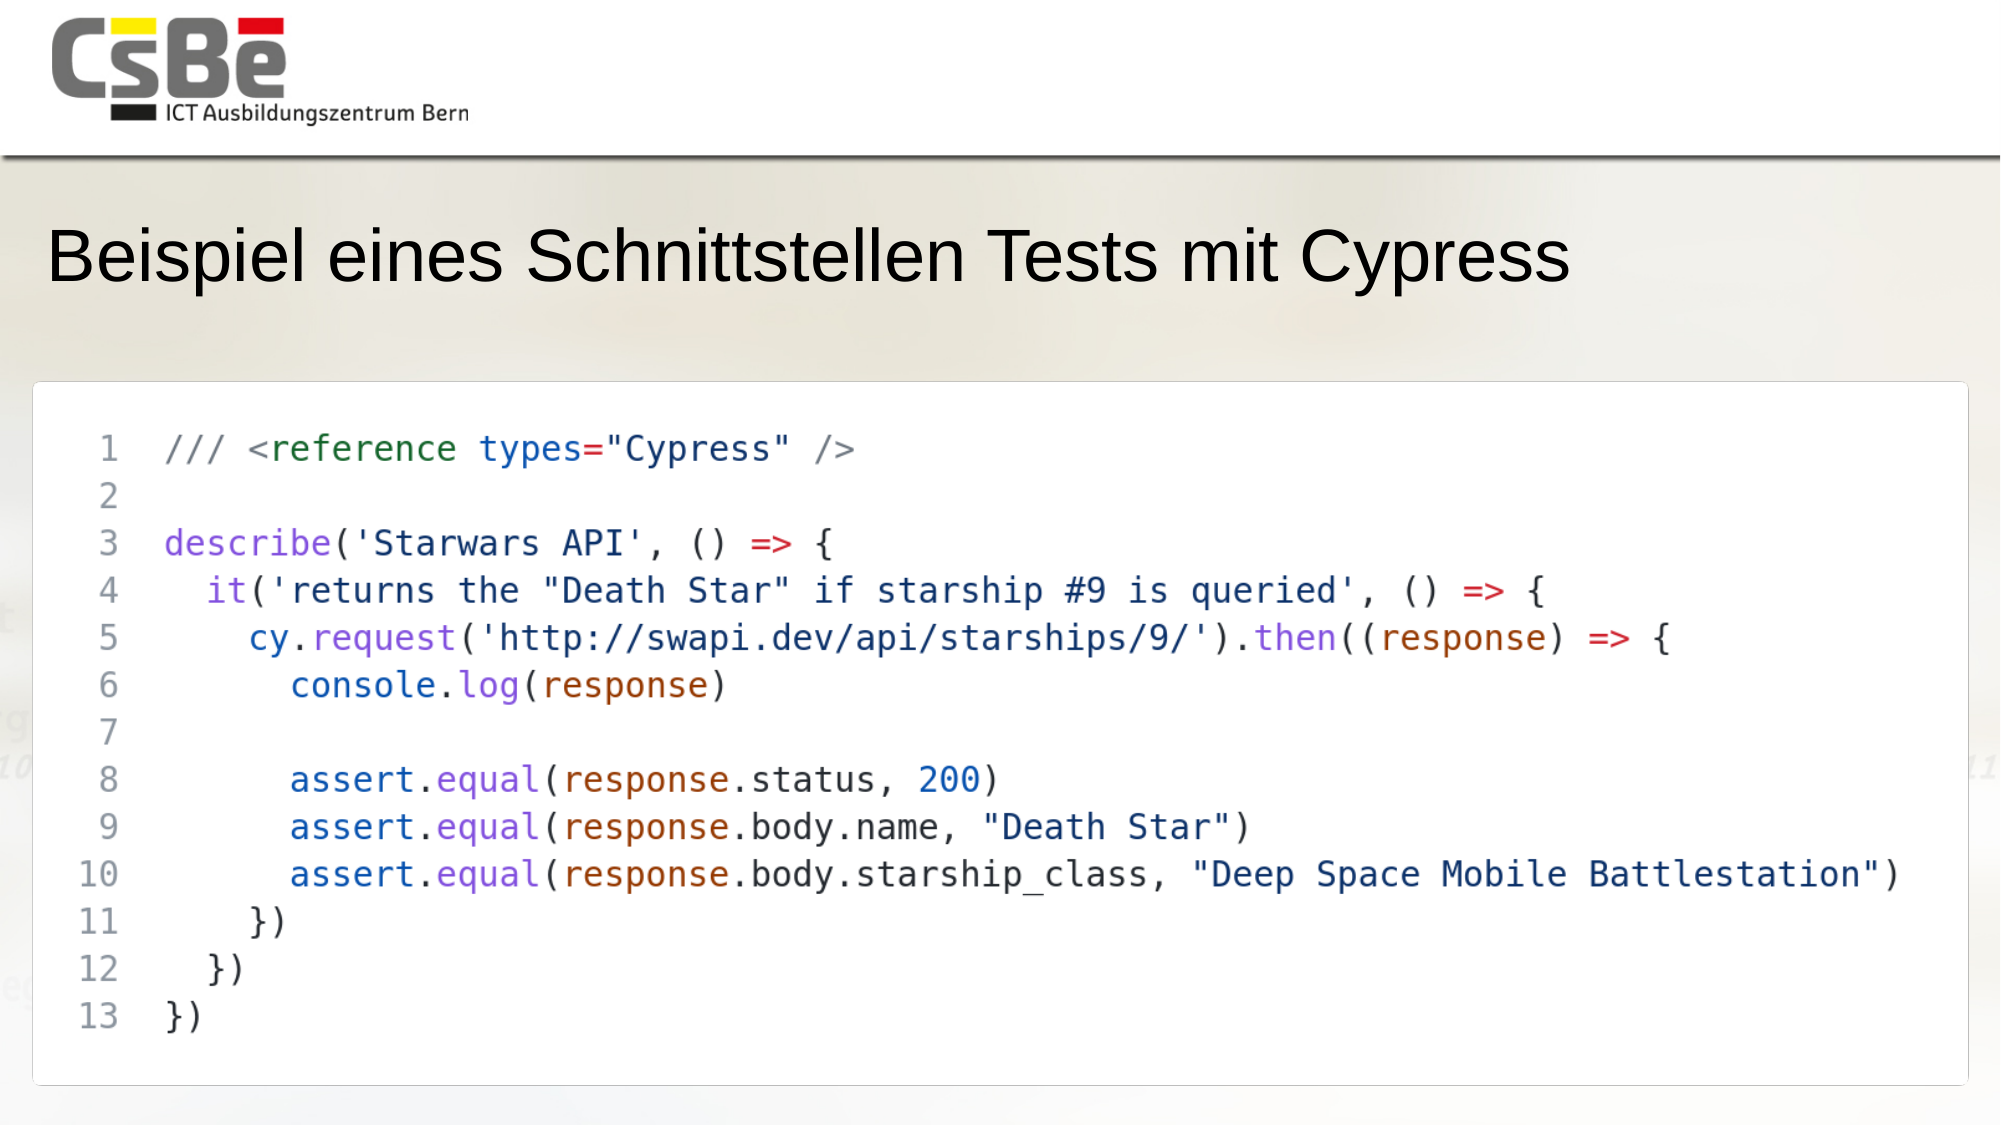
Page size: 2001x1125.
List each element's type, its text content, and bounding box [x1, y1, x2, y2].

list Beispiel eines Schnittstellen Tests mit Cypress [46, 206, 1920, 349]
picture [0, 0, 2001, 1125]
